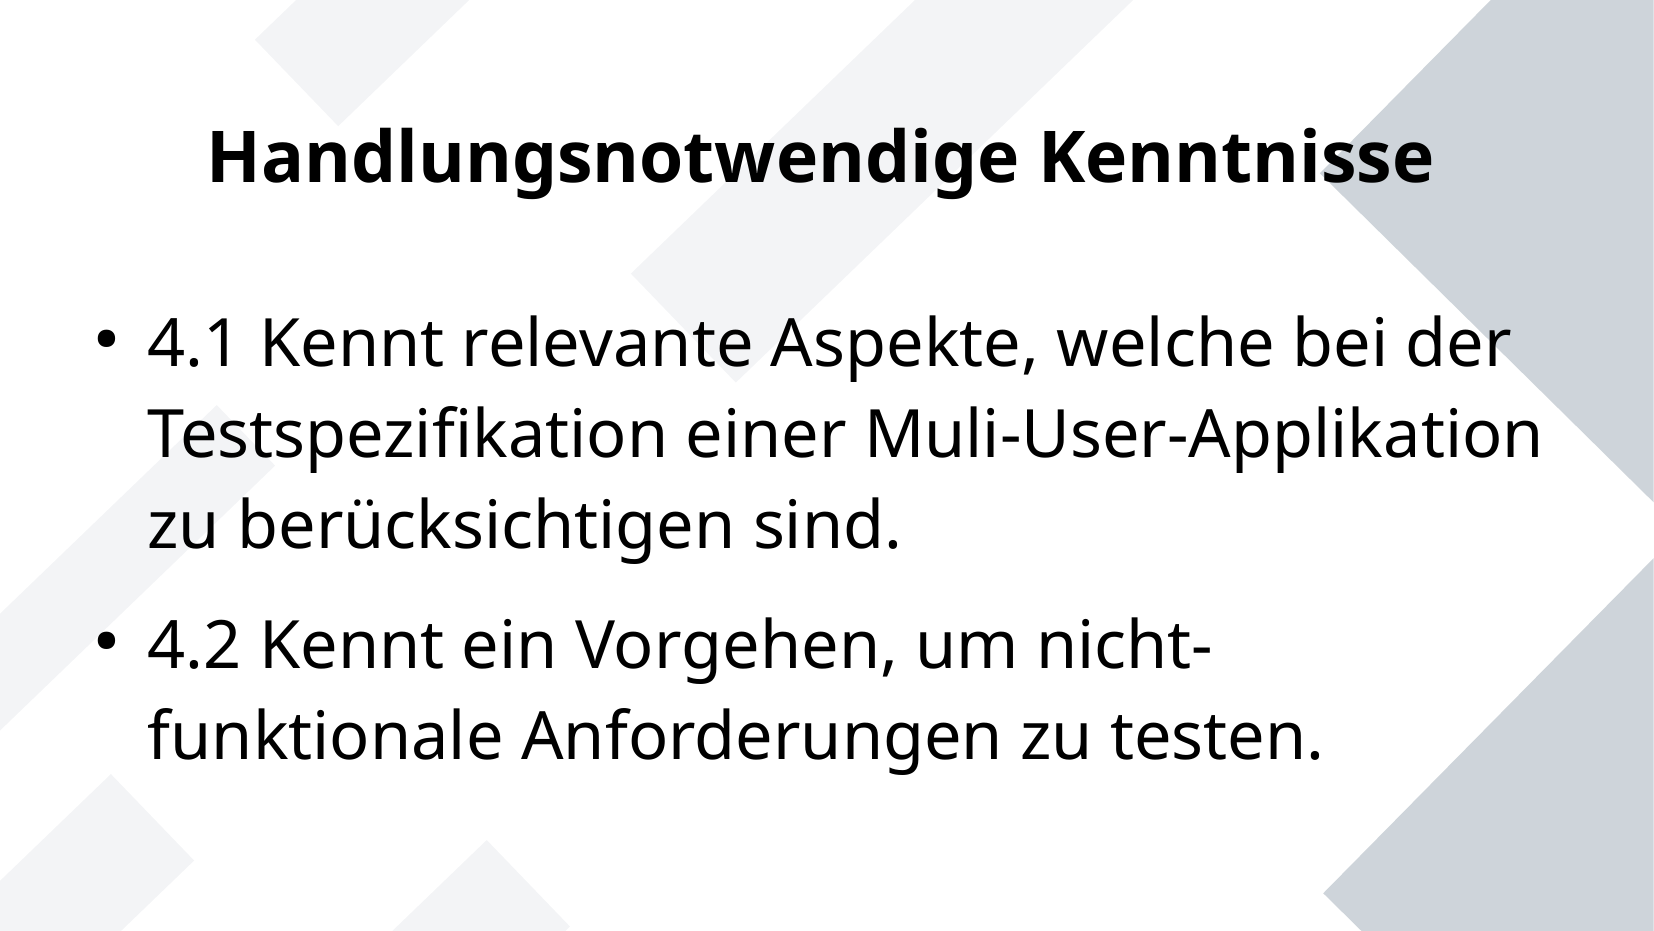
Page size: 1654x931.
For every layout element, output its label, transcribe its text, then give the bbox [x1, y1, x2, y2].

title Handlungsnotwendige Kenntnisse [76, 76, 1565, 233]
list 4.1 Kennt relevante Aspekte, welche bei der Testspezifikation einer Muli-User-Applikation zu berücksichtigen sind. 4.2 Kennt ein Vorgehen, um nicht-funktionale Anforderungen zu testen. [76, 295, 1565, 835]
